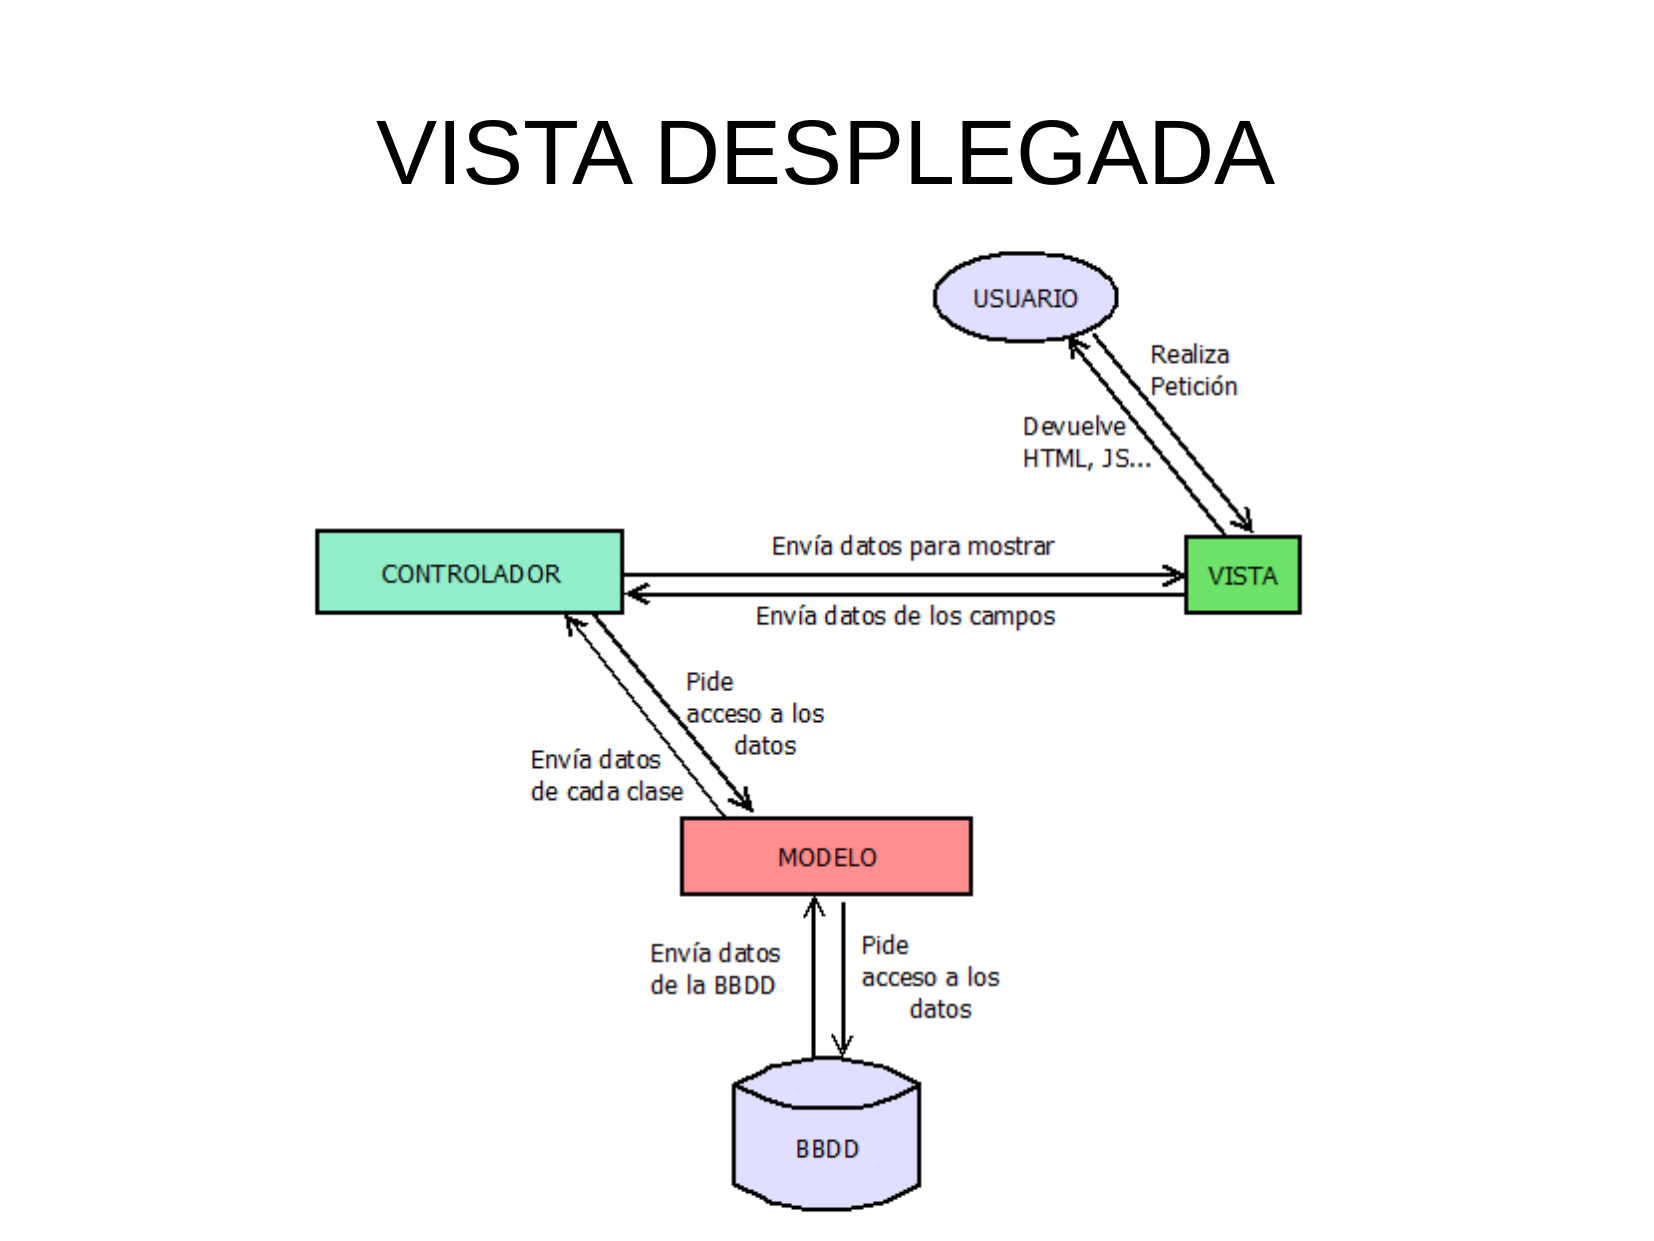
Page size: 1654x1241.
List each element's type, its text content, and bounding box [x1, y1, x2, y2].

picture [248, 216, 1396, 1236]
title VISTA DESPLEGADA [82, 49, 1571, 257]
